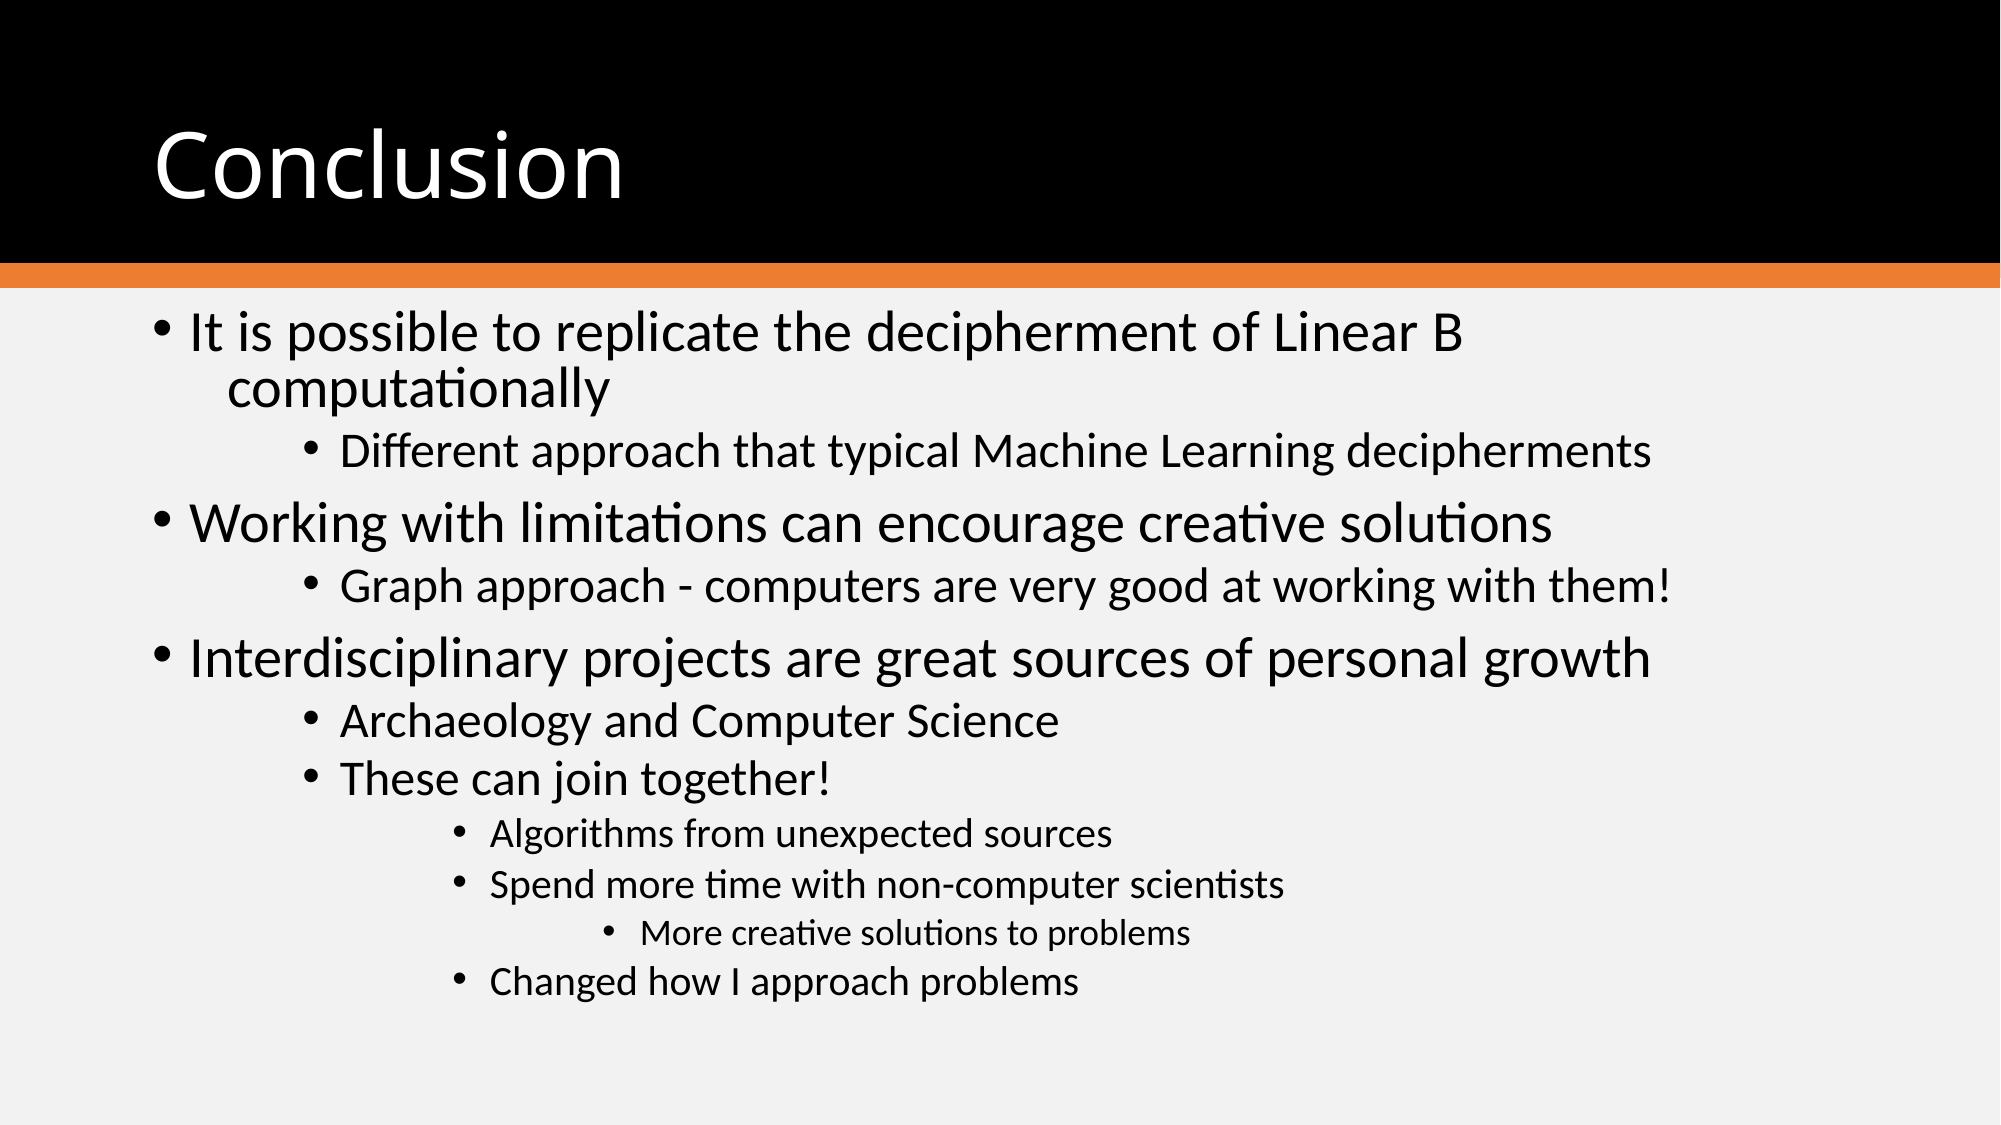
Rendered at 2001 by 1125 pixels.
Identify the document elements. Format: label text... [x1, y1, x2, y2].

title Conclusion [137, 59, 1863, 278]
list It is possible to replicate the decipherment of Linear B computationally Different approach that typical Machine Learning decipherments Working with limitations can encourage creative solutions Graph approach - computers are very good at working with them! Interdisciplinary projects are great sources of personal growth Archaeology and Computer Science These can join together! Algorithms from unexpected sources Spend more time with non-computer scientists More creative solutions to problems Changed how I approach problems [137, 299, 1863, 1014]
